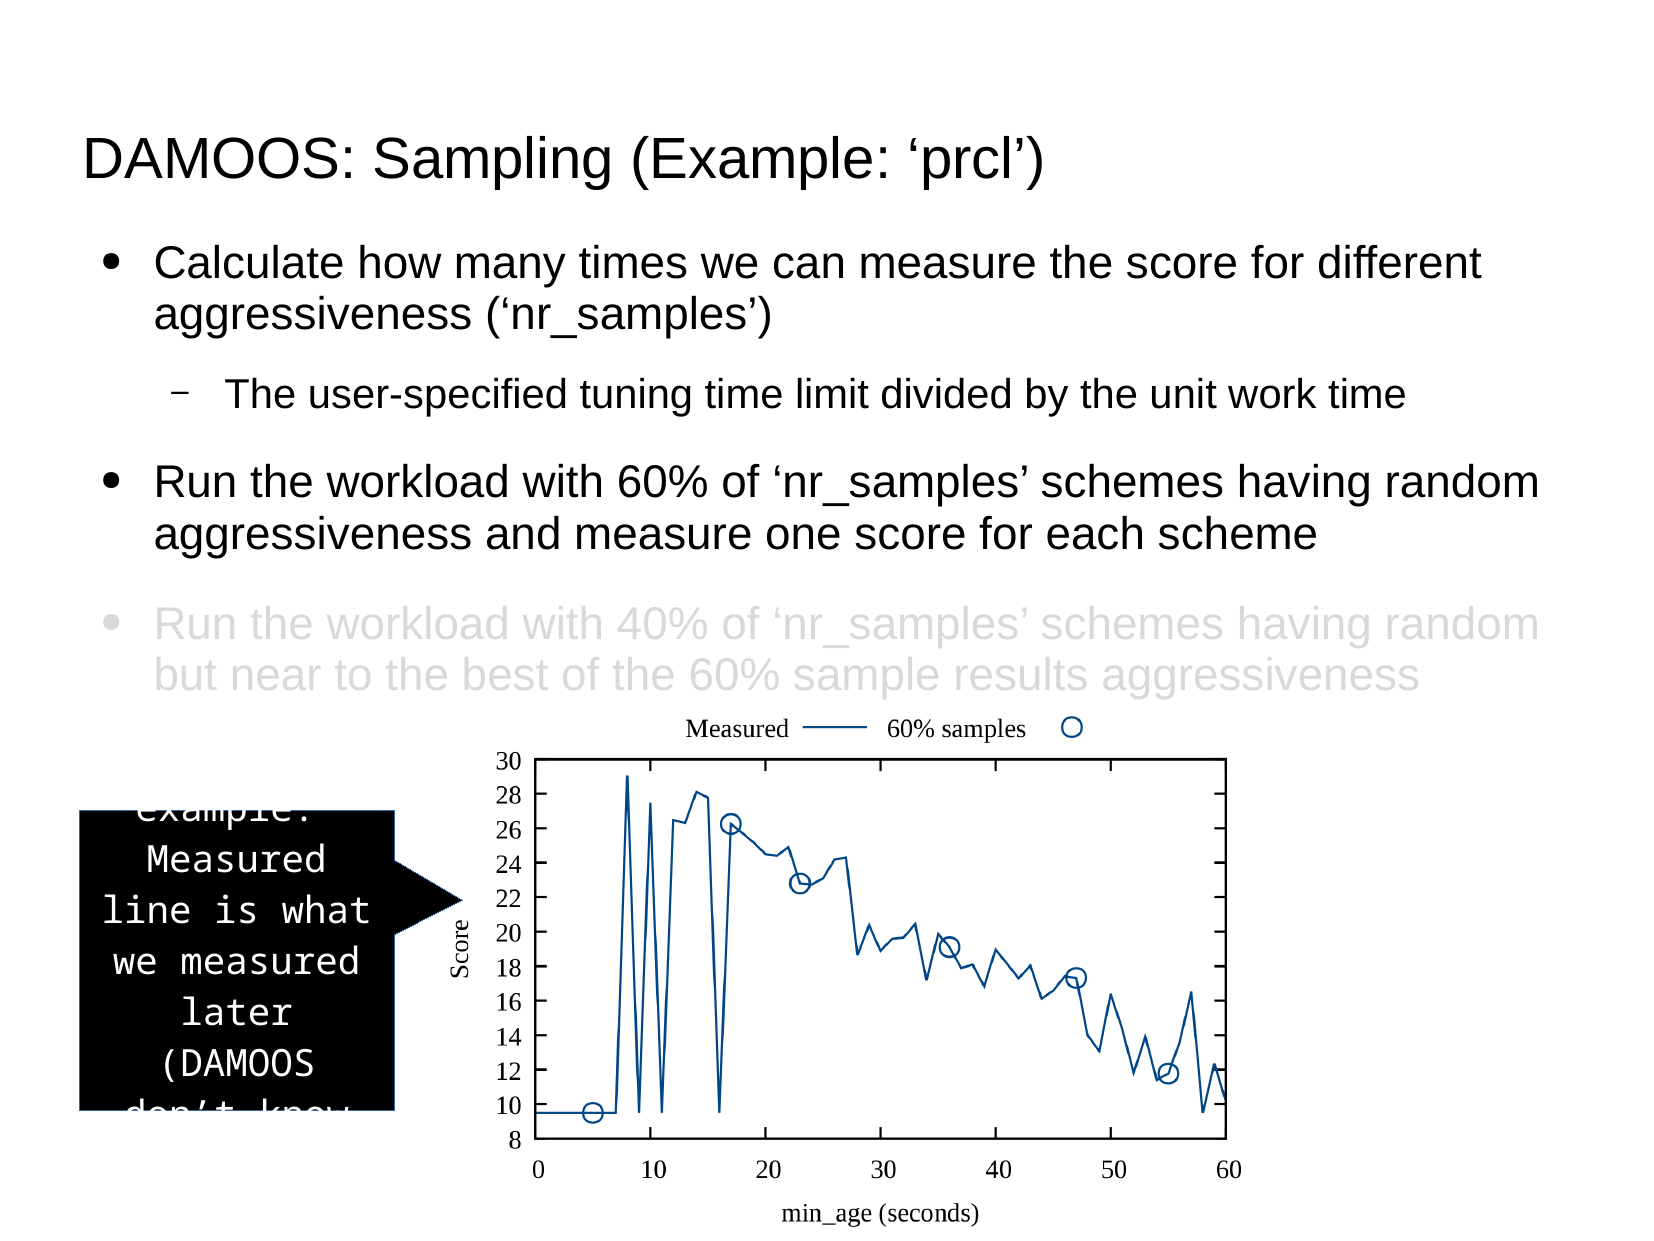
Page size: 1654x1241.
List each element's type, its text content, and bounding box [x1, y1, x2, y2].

list Calculate how many times we can measure the score for different aggressiveness (‘nr_samples’) The user-specified tuning time limit divided by the unit work time Run the workload with 60% of ‘nr_samples’ schemes having random aggressiveness and measure one score for each scheme Run the workload with 40% of ‘nr_samples’ schemes having random but near to the best of the 60% sample results aggressiveness [82, 236, 1571, 584]
list Calculate how many times we can measure the score for different aggressiveness (‘nr_samples’) The user-specified tuning time limit divided by the unit work time Run the workload with 60% of ‘nr_samples’ schemes having random aggressiveness and measure one score for each scheme Run the workload with 40% of ‘nr_samples’ schemes having random but near to the best of the 60% sample results aggressiveness [82, 703, 1571, 1111]
text_box [15, 584, 1571, 703]
title DAMOOS: Sampling (Example: ‘prcl’) [82, 108, 1571, 210]
picture [435, 1111, 1252, 1230]
